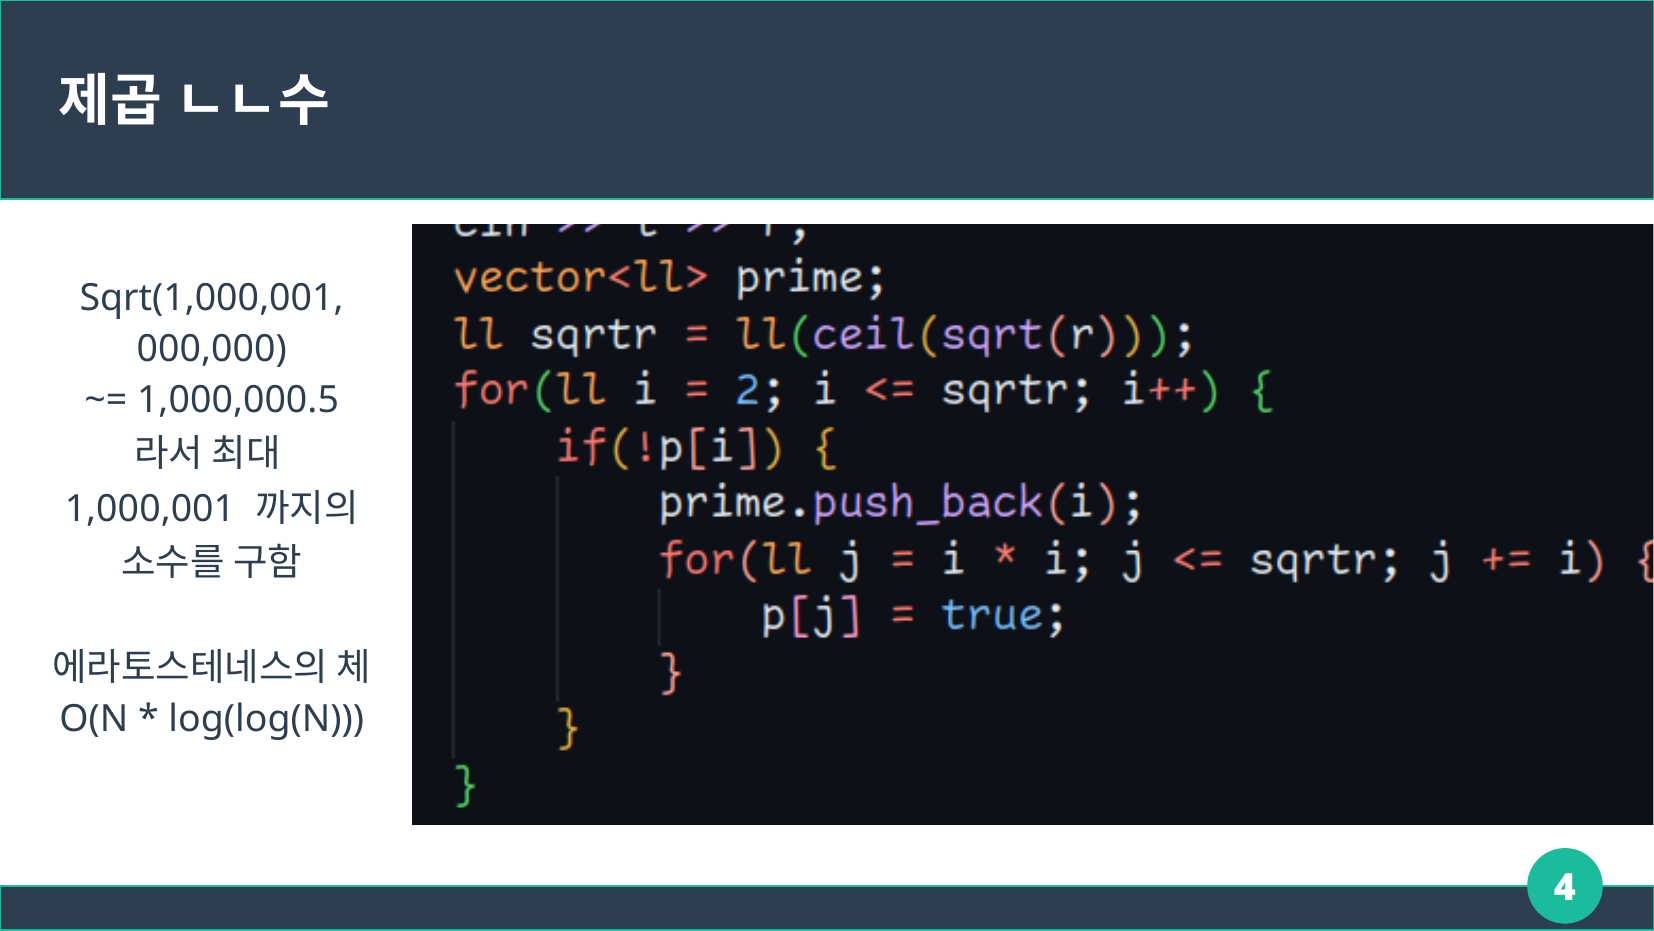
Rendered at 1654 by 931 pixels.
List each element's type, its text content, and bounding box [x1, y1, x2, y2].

text_box Sqrt(1,000,001, 000,000) ~= 1,000,000.5 라서 최대 1,000,001 까지의 소수를 구함 에라토스테네스의 체 O(N * log(log(N))) [37, 262, 386, 751]
picture [412, 224, 1654, 826]
title 제곱 ㄴㄴ수 [59, 37, 1595, 155]
